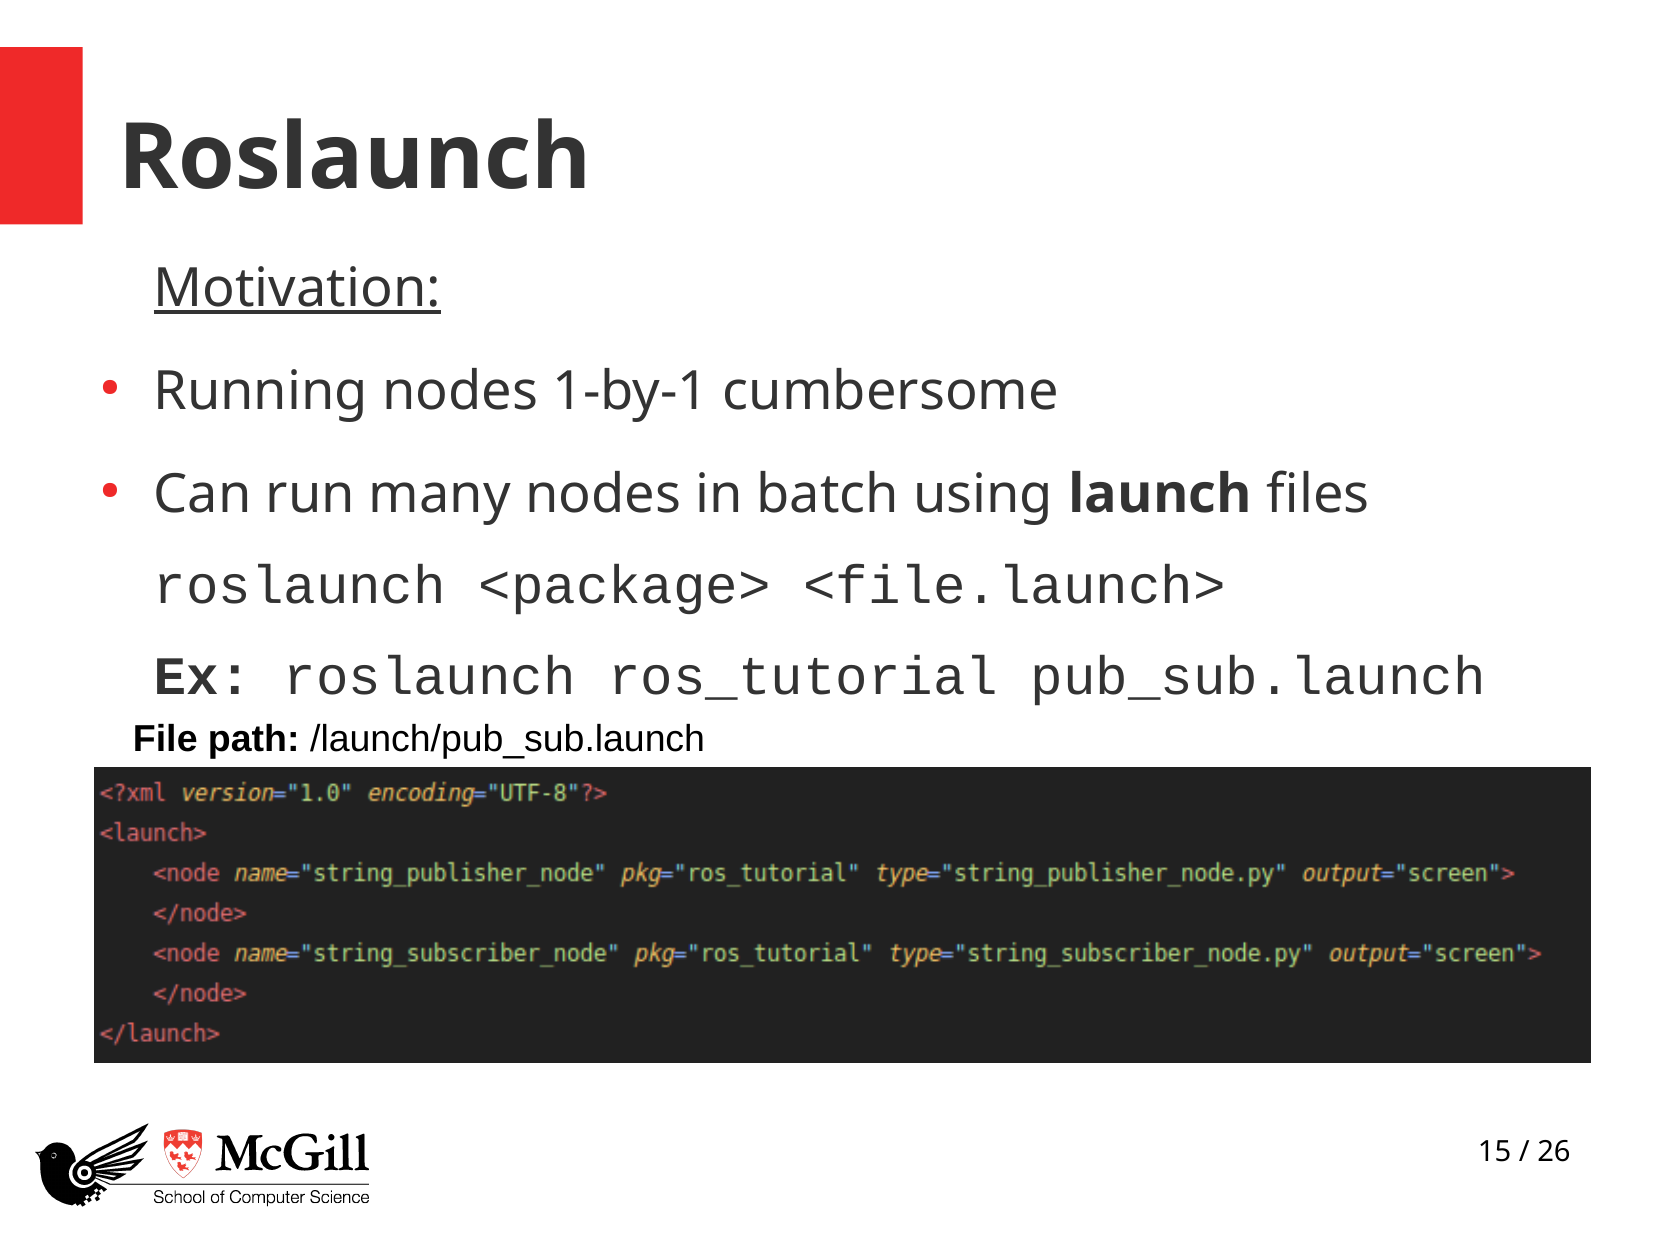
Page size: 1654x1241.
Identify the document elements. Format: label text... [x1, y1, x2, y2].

list Motivation: Running nodes 1-by-1 cumbersome Can run many nodes in batch using launch files roslaunch <package> <file.launch> Ex: roslaunch ros_tutorial pub_sub.launch [82, 248, 1501, 968]
text_box File path: /launch/pub_sub.launch [118, 710, 776, 810]
picture [35, 1110, 369, 1216]
title Roslaunch [118, 49, 1571, 257]
picture [94, 767, 1591, 1063]
